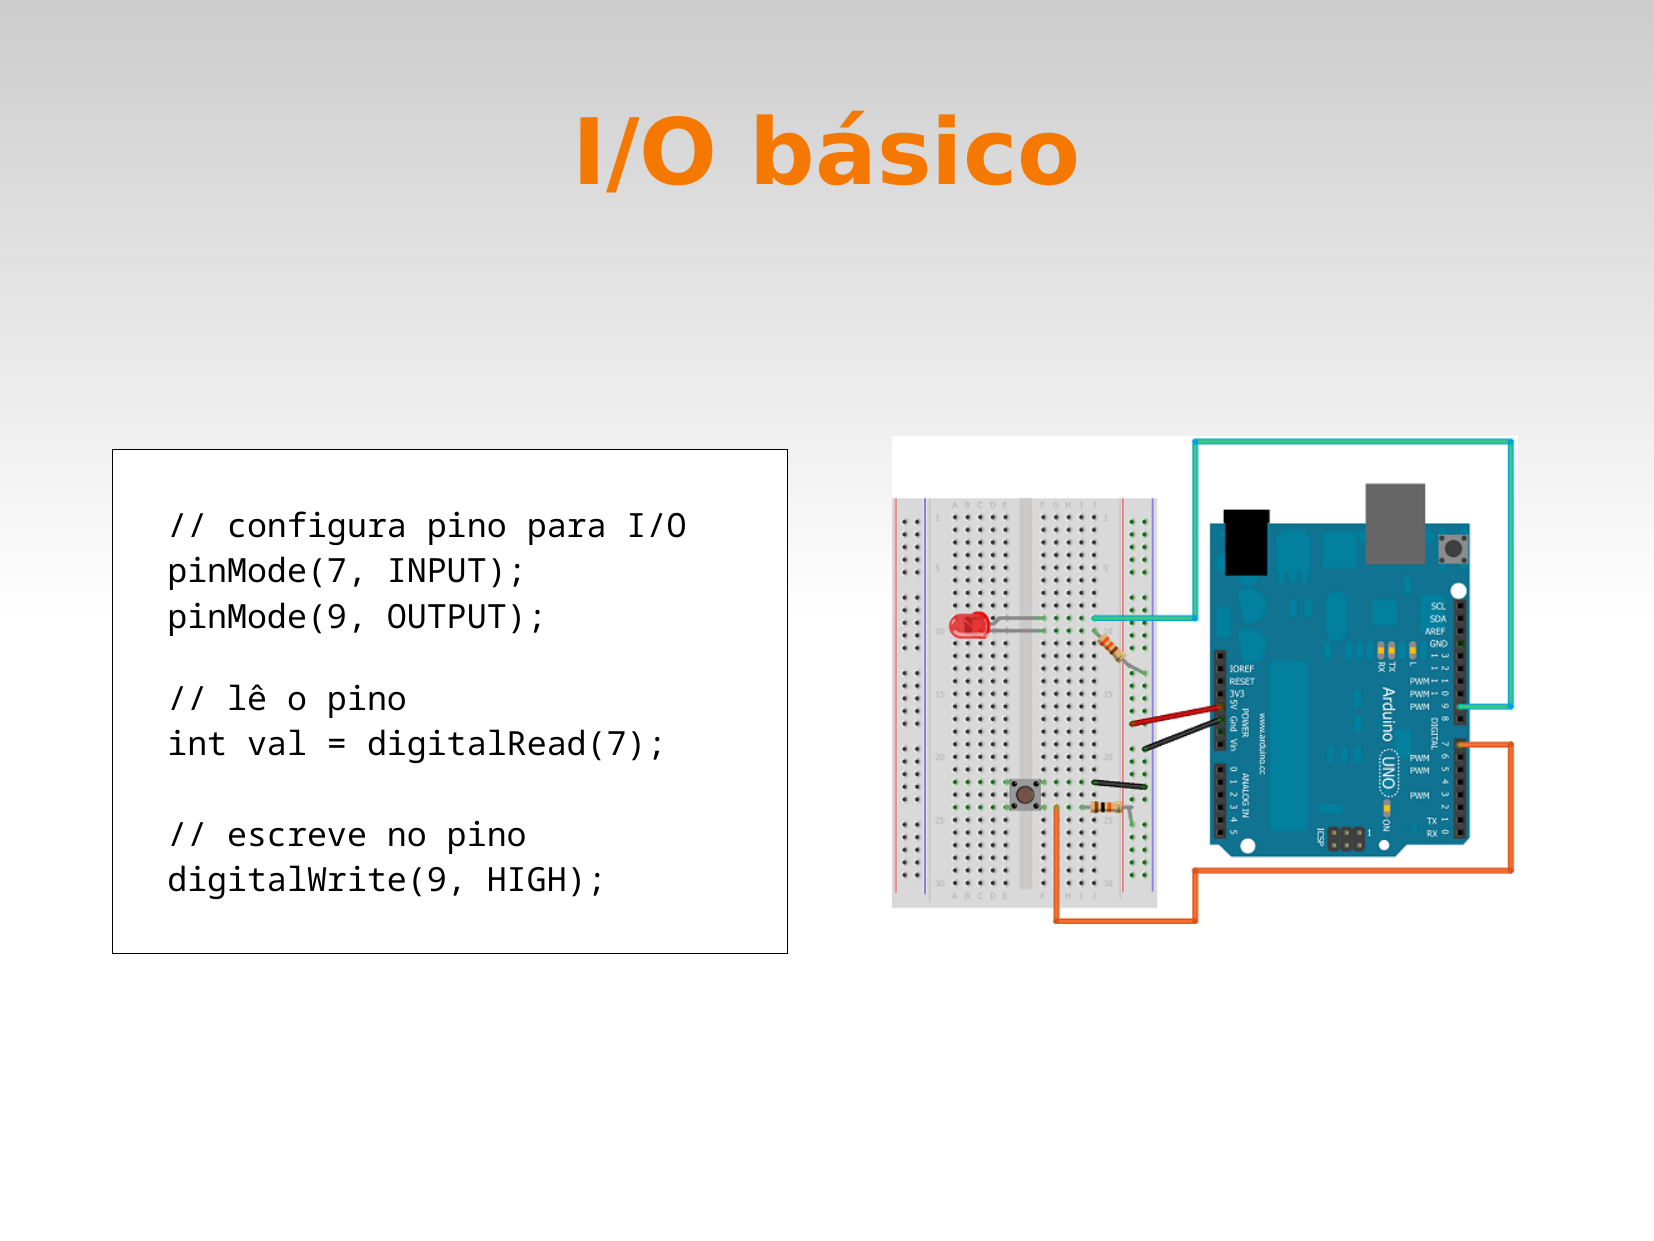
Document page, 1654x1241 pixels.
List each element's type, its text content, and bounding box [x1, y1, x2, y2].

text_box // configura pino para I/O pinMode(7, INPUT); pinMode(9, OUTPUT); // lê o pino int val = digitalRead(7); // escreve no pino digitalWrite(9, HIGH); [112, 449, 788, 890]
title I/O básico [82, 49, 1571, 257]
picture [892, 436, 1518, 949]
